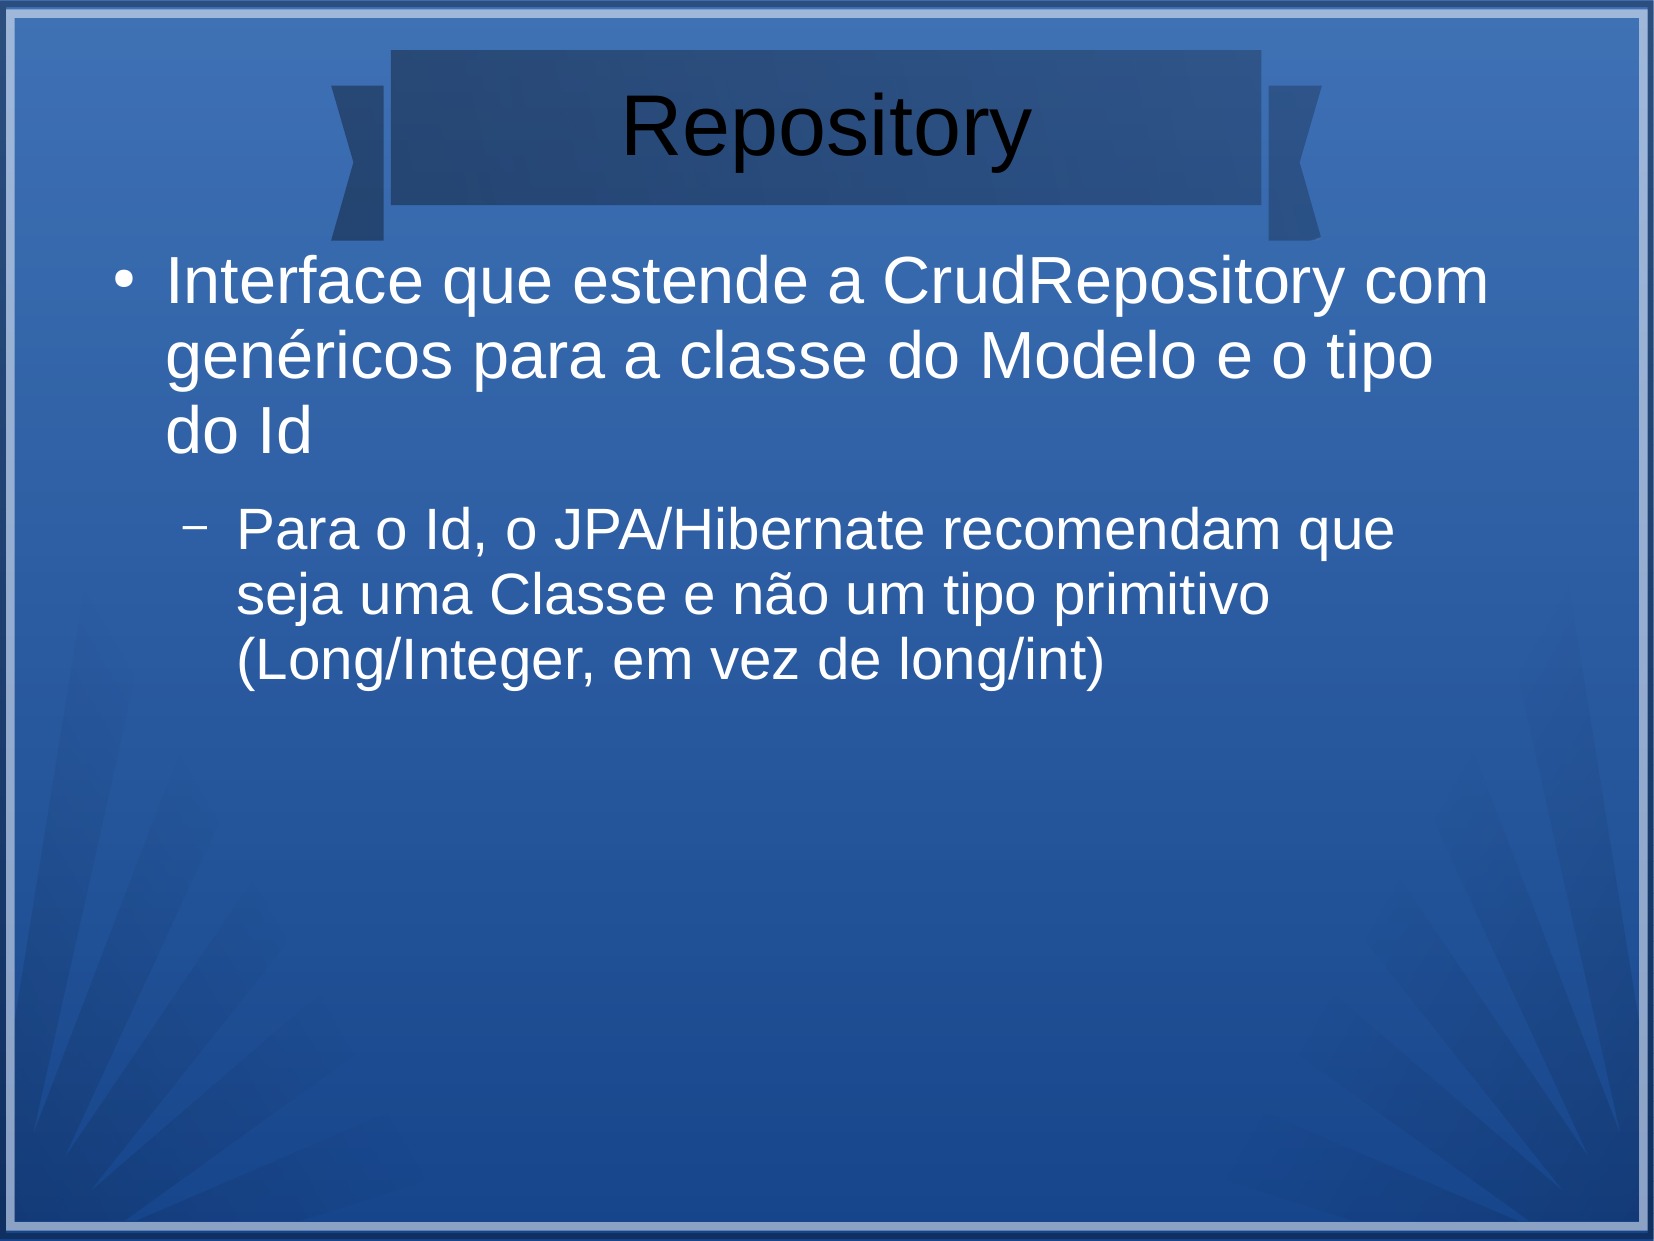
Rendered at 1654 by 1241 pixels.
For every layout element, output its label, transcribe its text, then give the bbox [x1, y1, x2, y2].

title Repository [389, 47, 1264, 205]
list Interface que estende a CrudRepository com genéricos para a classe do Modelo e o tipo do Id Para o Id, o JPA/Hibernate recomendam que seja uma Classe e não um tipo primitivo (Long/Integer, em vez de long/int) [94, 243, 1512, 963]
